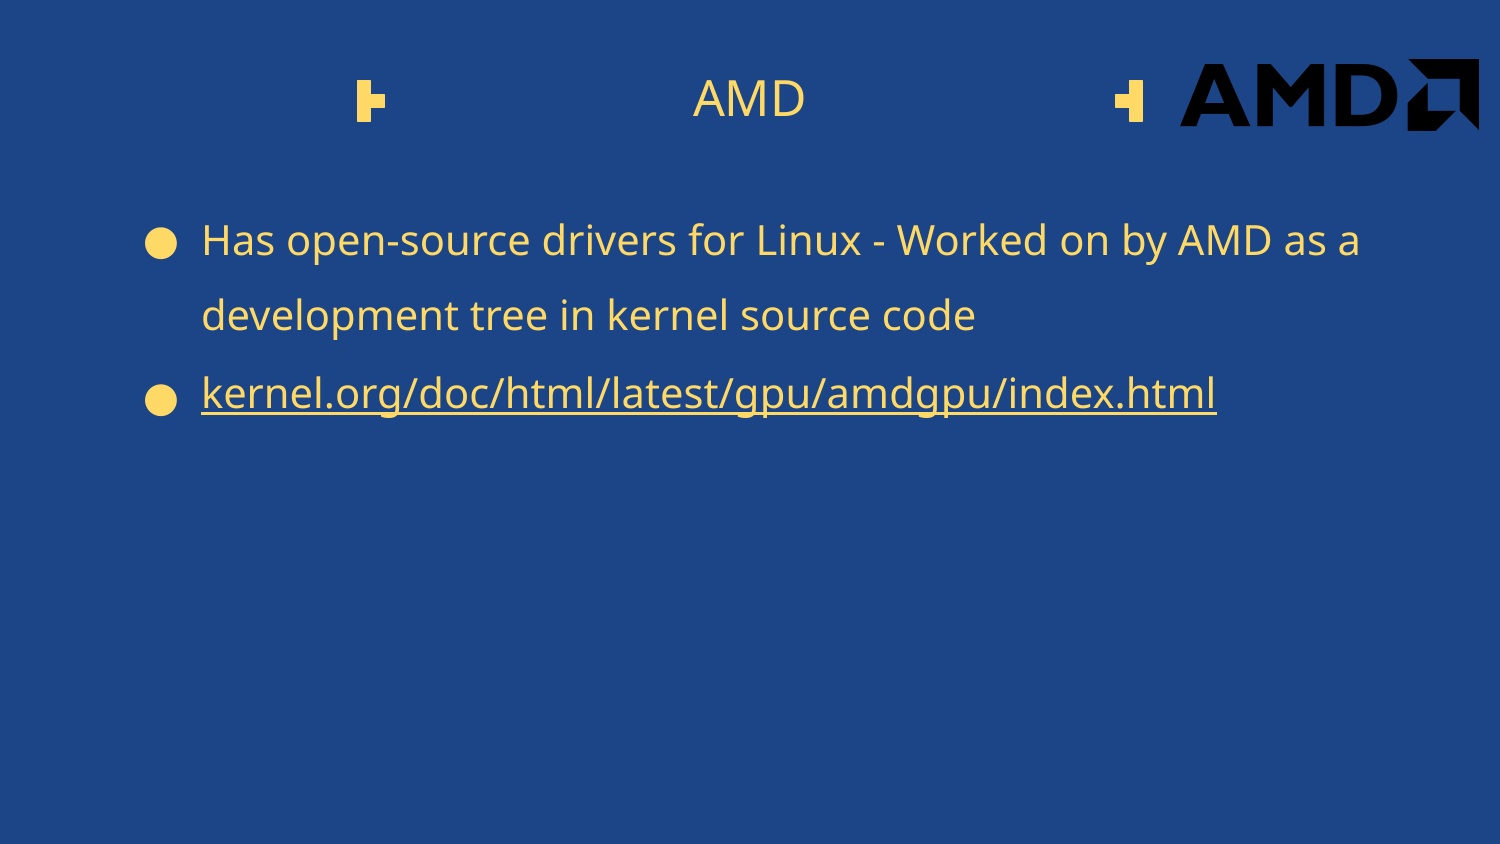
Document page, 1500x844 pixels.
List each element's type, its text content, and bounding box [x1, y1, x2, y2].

text_box [1116, 81, 1143, 121]
list Has open-source drivers for Linux - Worked on by AMD as a development tree in kernel source code kernel.org/doc/html/latest/gpu/amdgpu/index.html [111, 173, 1389, 757]
picture [1180, 59, 1479, 131]
text_box [357, 81, 384, 121]
title AMD [51, 48, 1449, 142]
